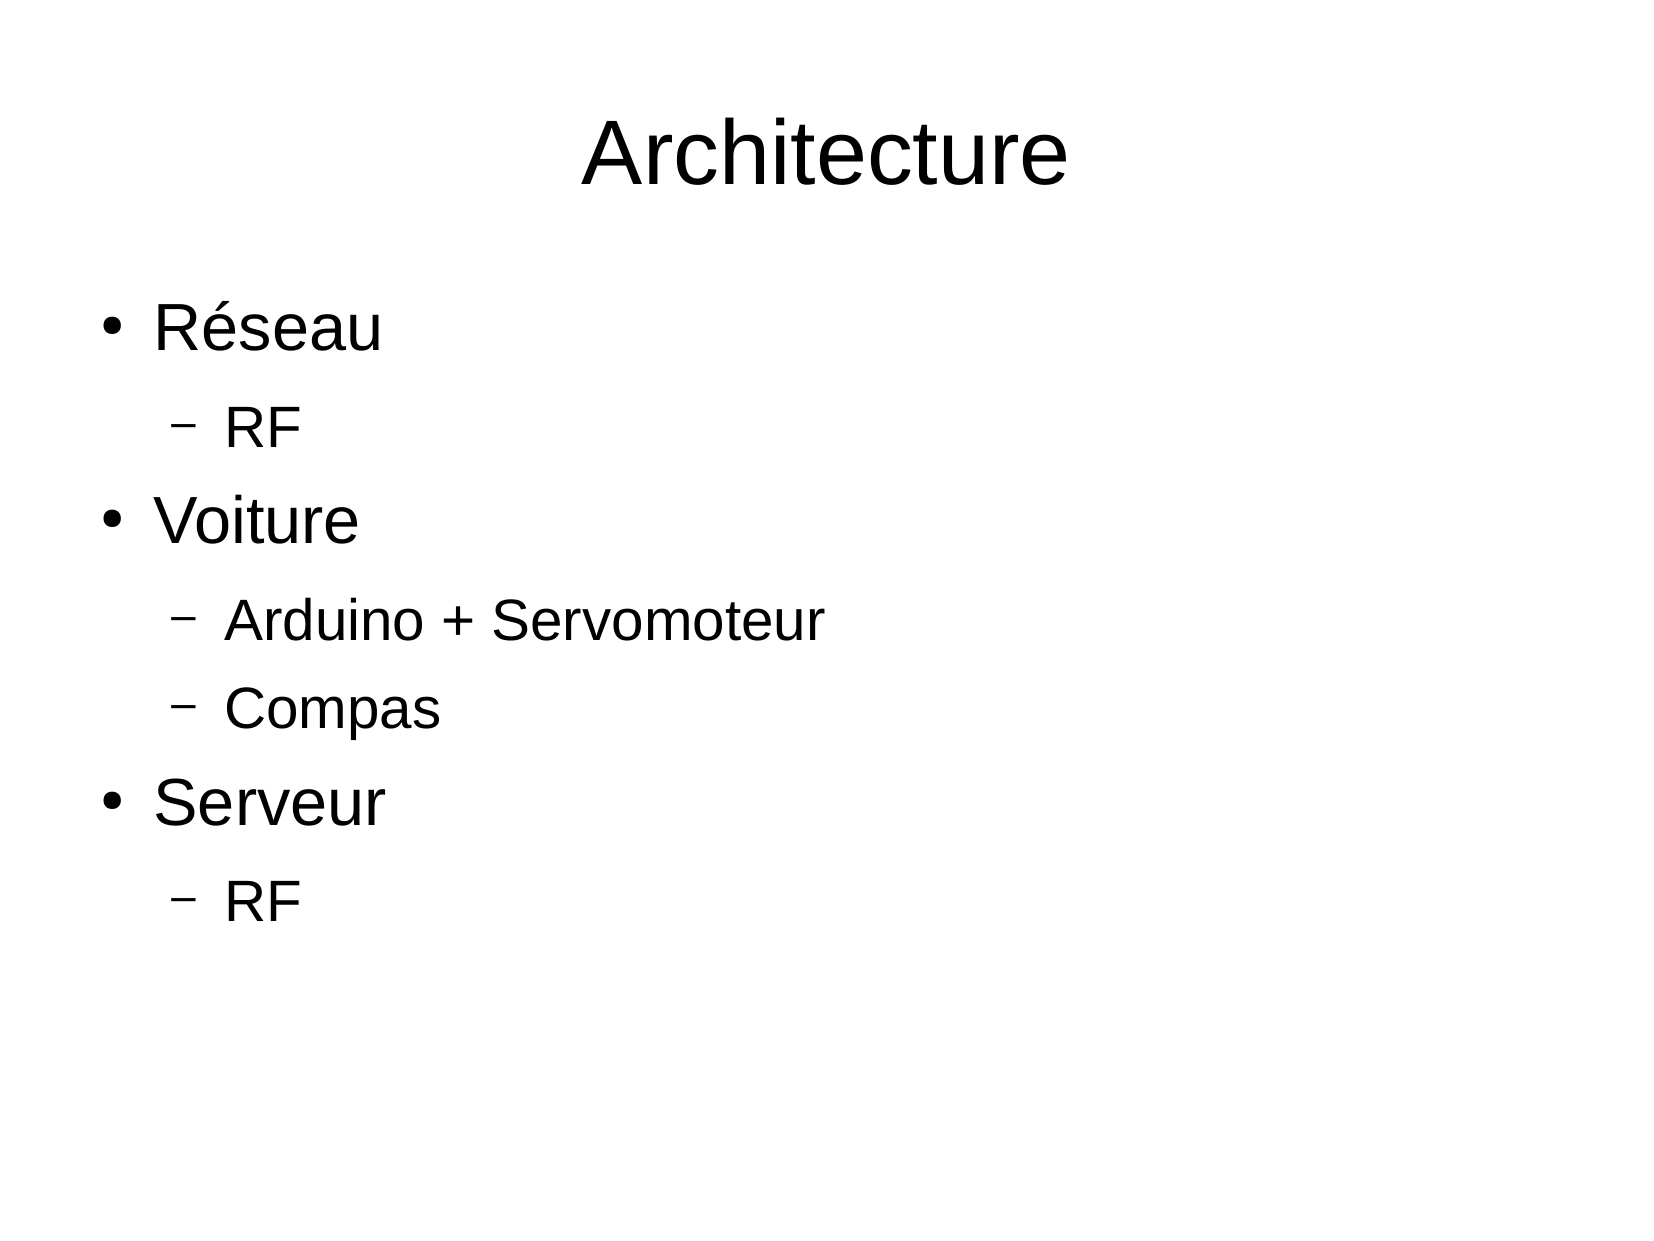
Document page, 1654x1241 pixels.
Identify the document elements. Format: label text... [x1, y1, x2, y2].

list Réseau RF Voiture Arduino + Servomoteur Compas Serveur RF [82, 290, 1538, 1010]
title Architecture [82, 49, 1571, 257]
